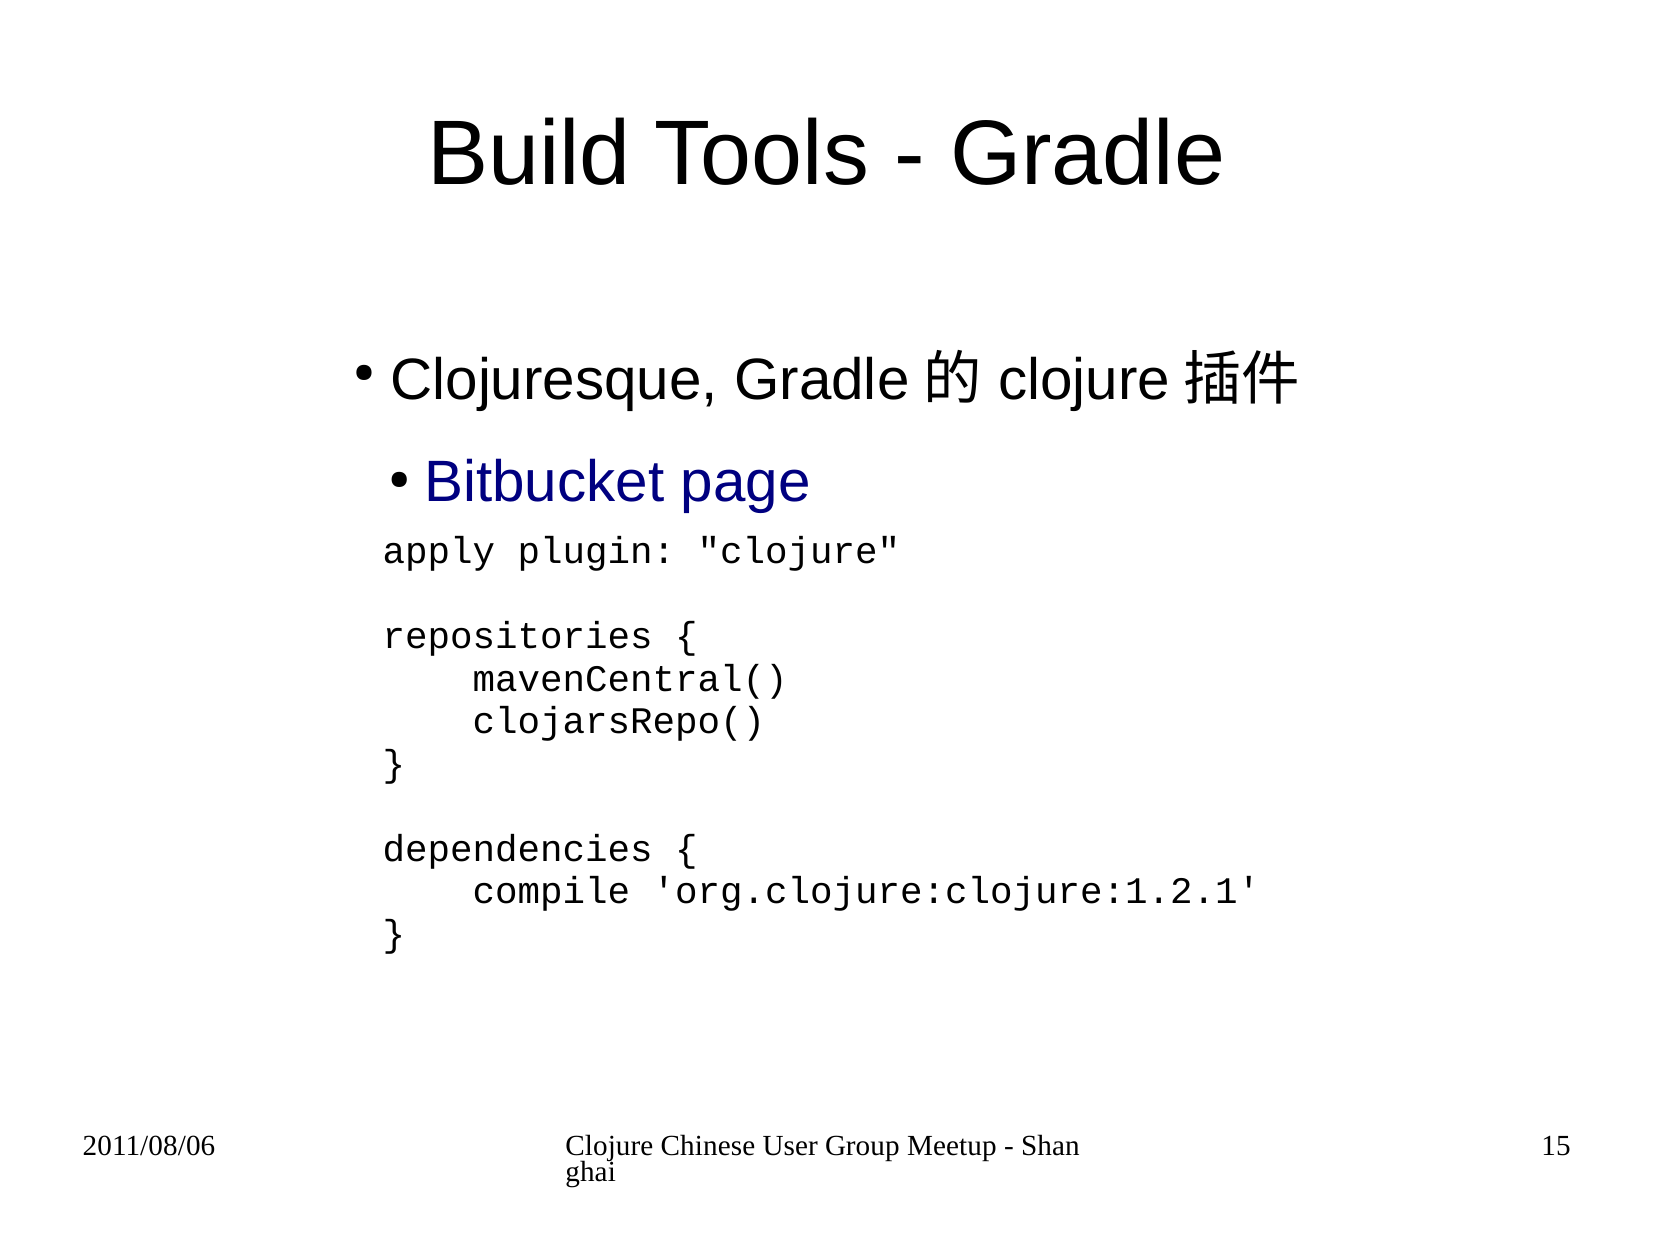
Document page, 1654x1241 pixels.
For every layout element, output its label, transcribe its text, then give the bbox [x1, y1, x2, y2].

title Build Tools - Gradle [82, 49, 1571, 257]
subtitle Clojuresque, Gradle的clojure插件 Bitbucket page [82, 290, 1571, 1109]
text_box apply plugin: "clojure" repositories { mavenCentral() clojarsRepo() } dependencies { compile 'org.clojure:clojure:1.2.1' } [367, 525, 1276, 966]
